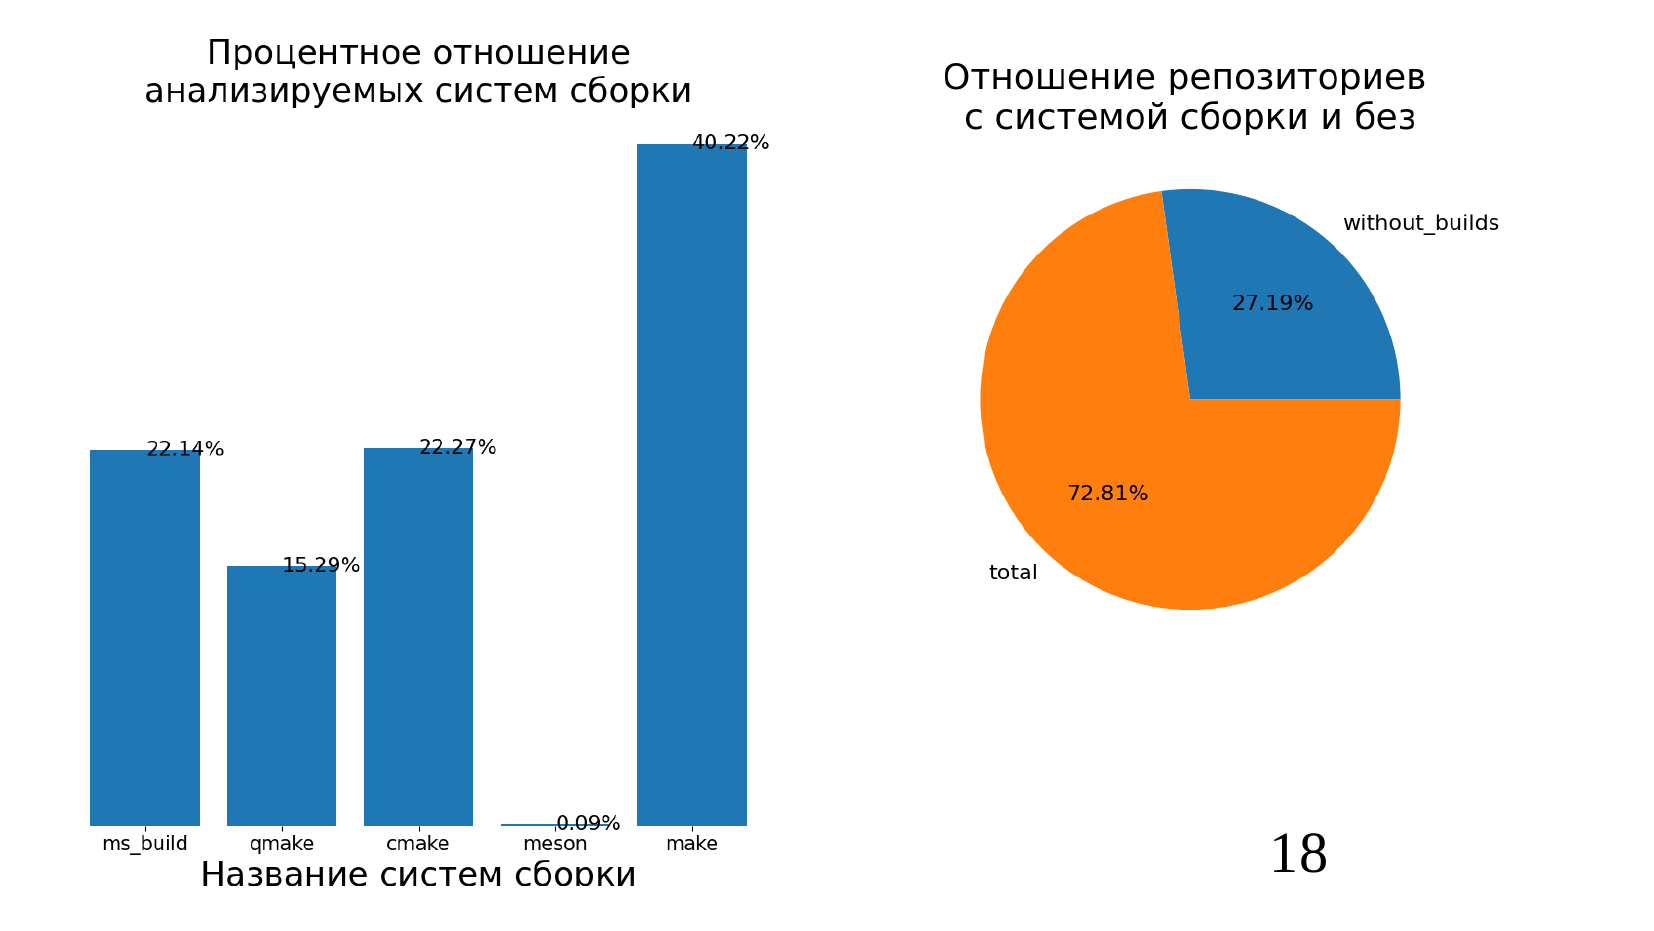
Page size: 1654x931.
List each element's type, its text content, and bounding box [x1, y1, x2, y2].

title <number> [974, 774, 1624, 931]
picture [29, 29, 1570, 886]
